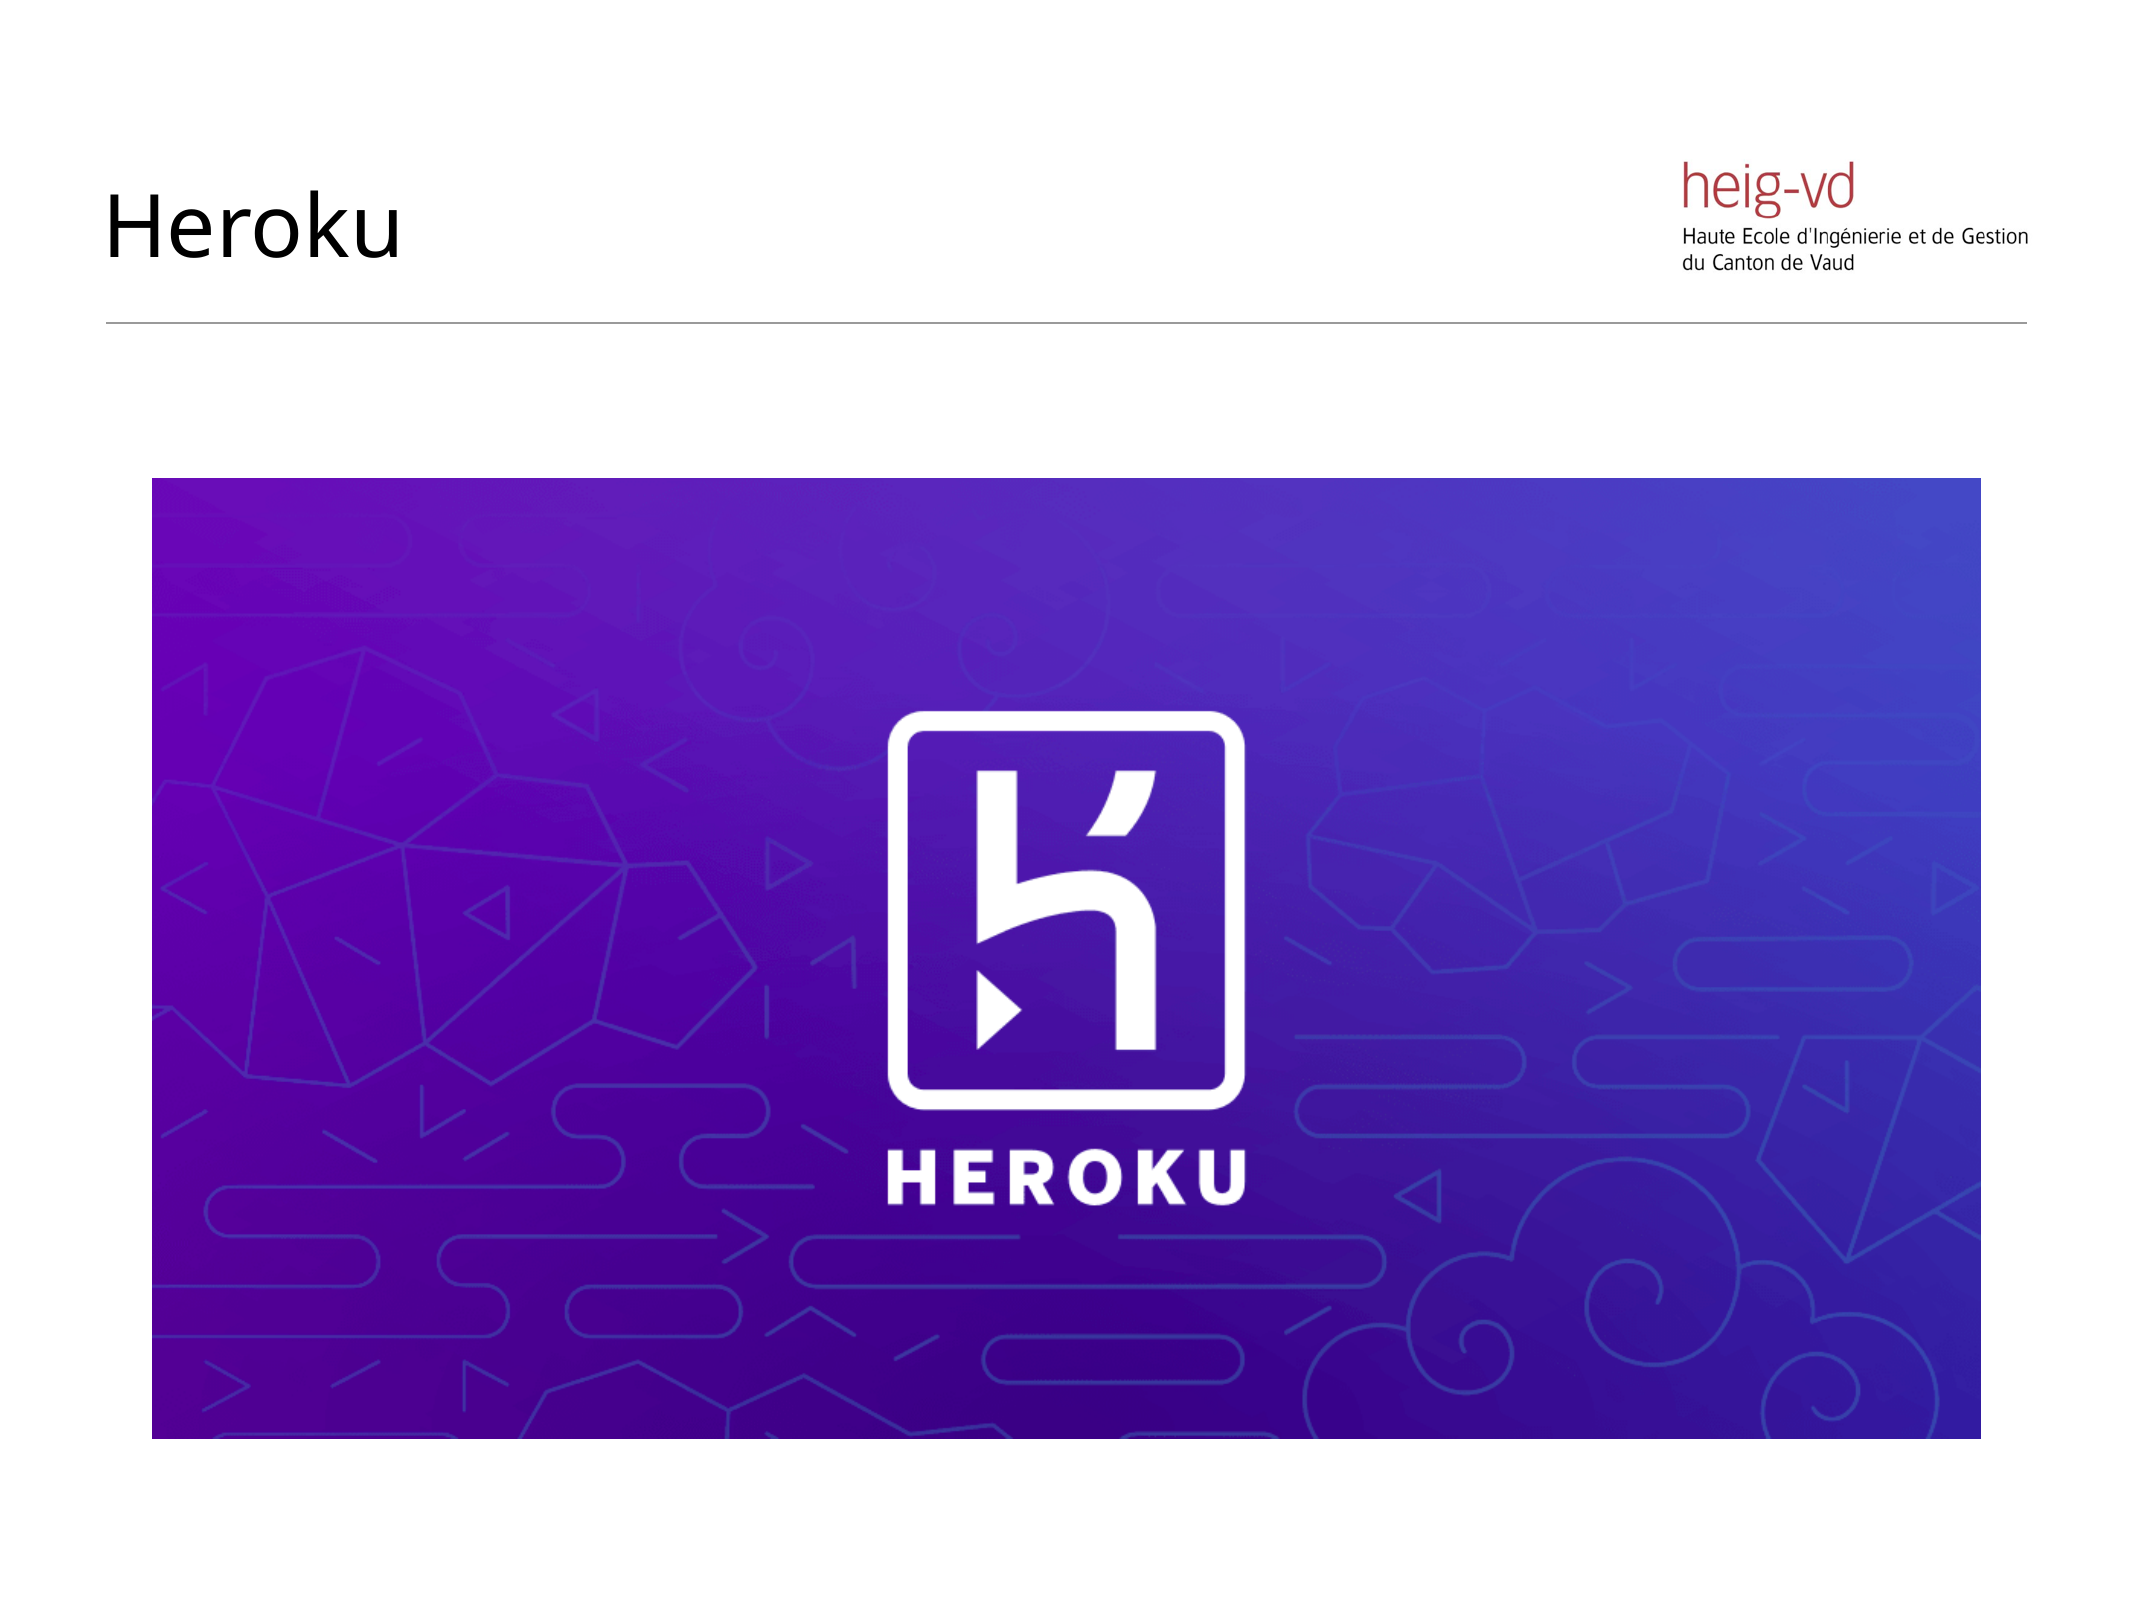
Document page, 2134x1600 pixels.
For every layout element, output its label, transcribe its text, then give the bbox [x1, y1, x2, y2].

picture [152, 478, 1981, 1439]
title Heroku [93, 54, 2040, 284]
